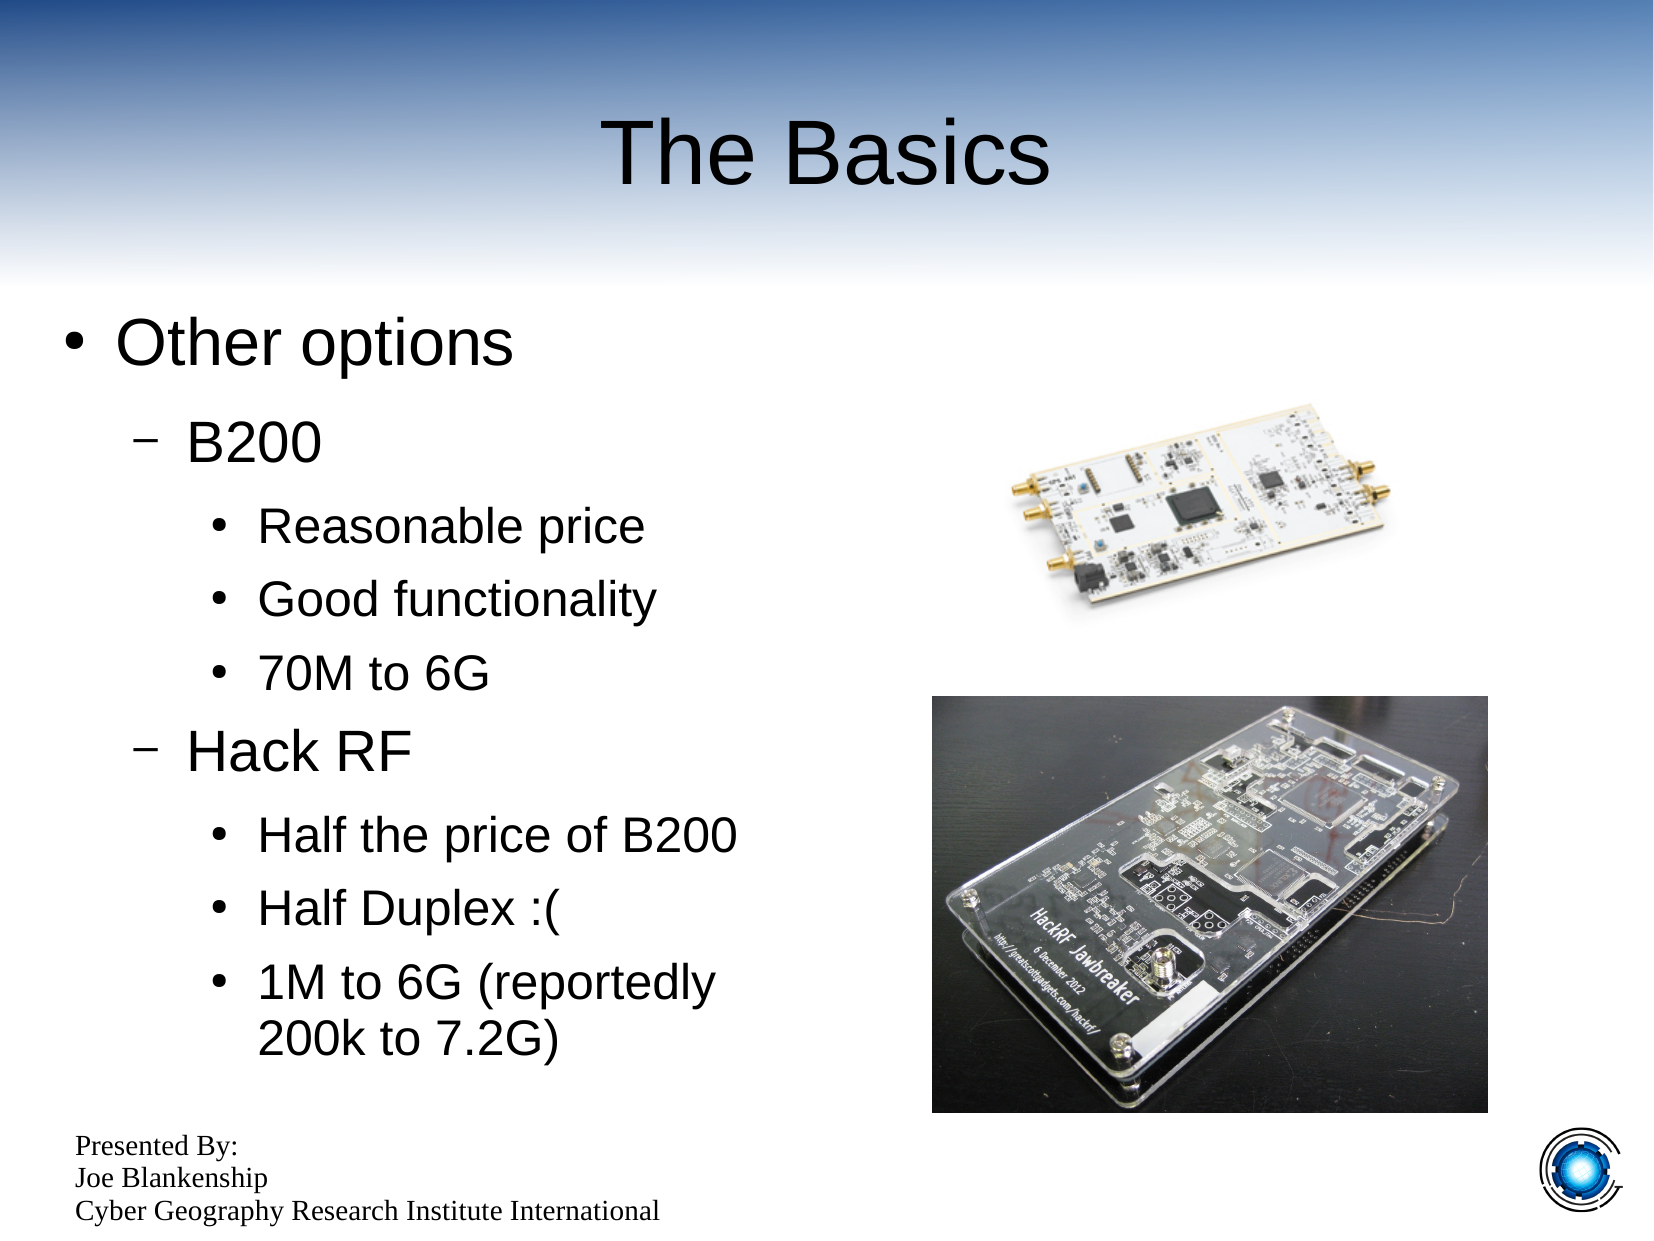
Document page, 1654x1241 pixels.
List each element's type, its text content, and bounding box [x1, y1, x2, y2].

title The Basics [82, 49, 1571, 257]
picture [932, 306, 1488, 1113]
list Other options B200 Reasonable price Good functionality 70M to 6G Hack RF Half the price of B200 Half Duplex :( 1M to 6G (reportedly 200k to 7.2G) [45, 305, 826, 1141]
picture [1533, 1124, 1633, 1215]
